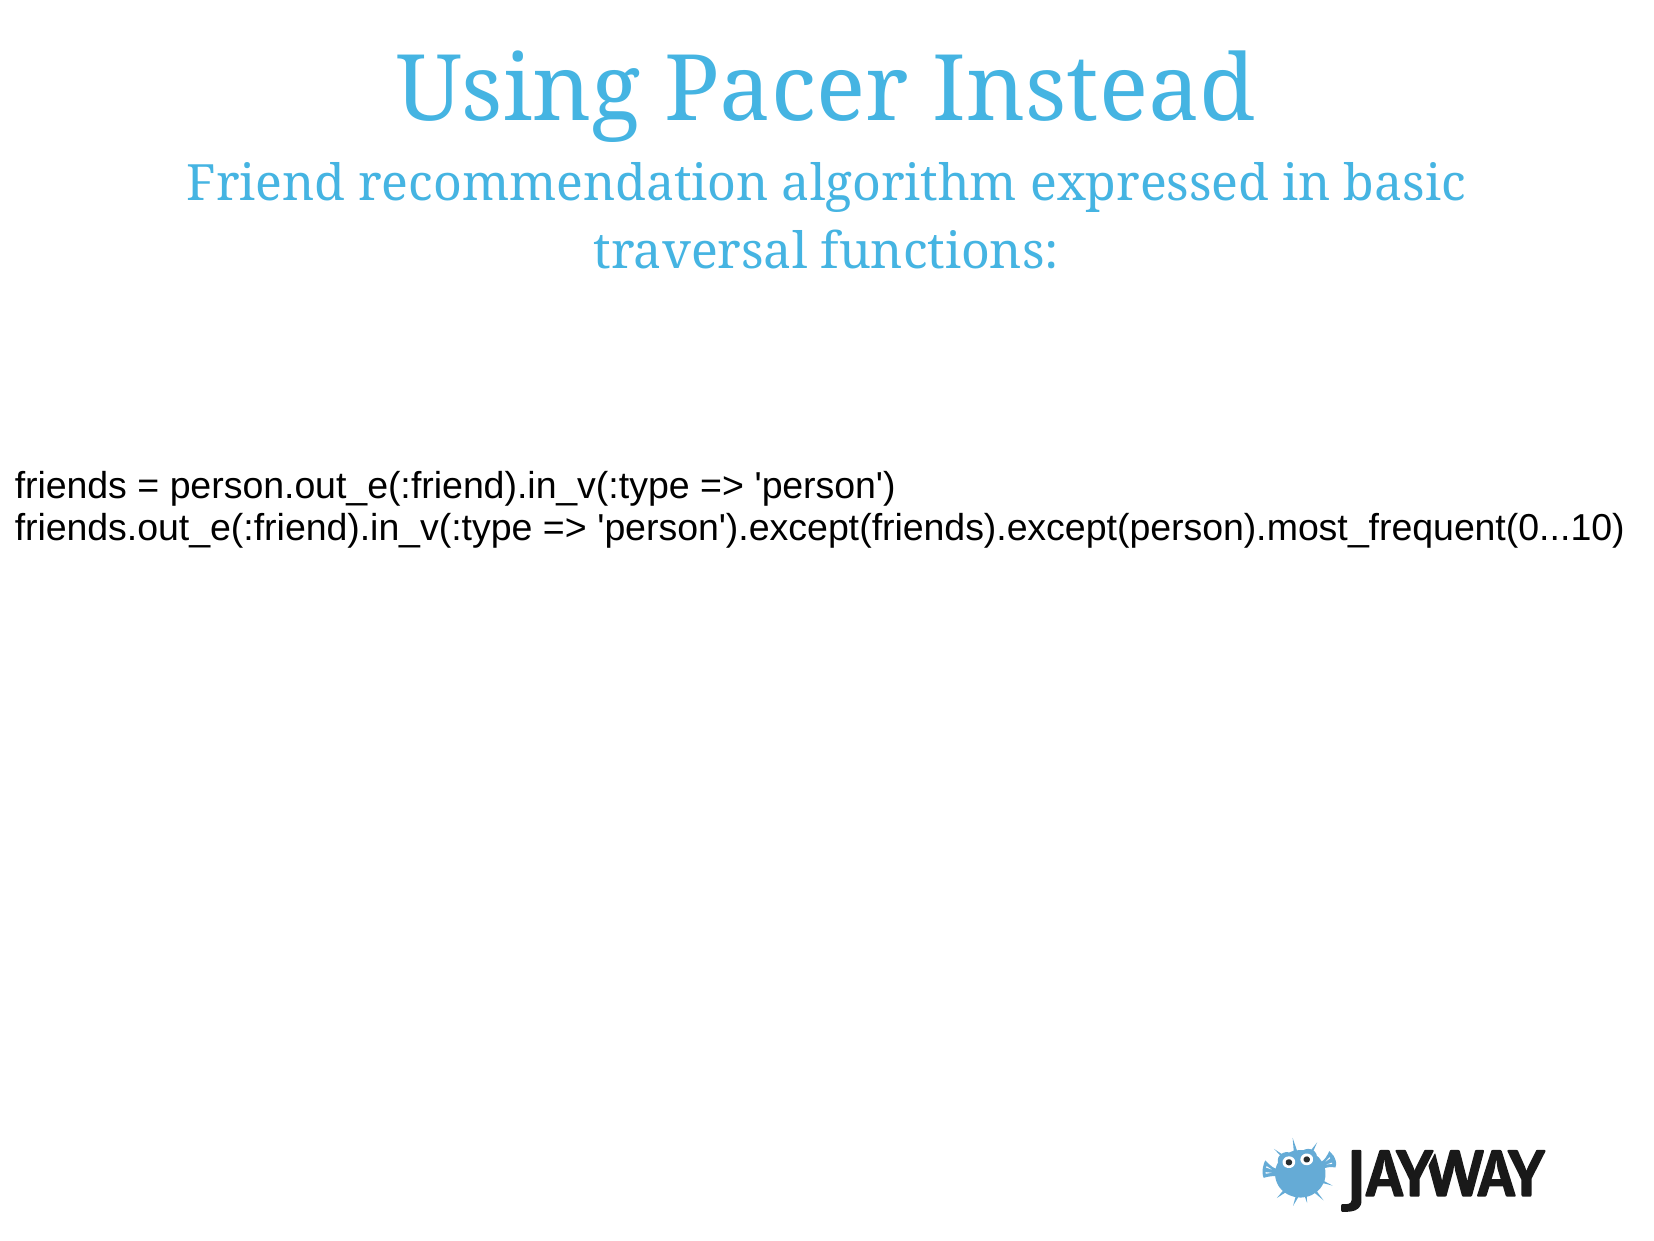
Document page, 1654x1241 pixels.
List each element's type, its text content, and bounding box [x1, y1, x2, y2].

text_box friends = person.out_e(:friend).in_v(:type => 'person') friends.out_e(:friend).in_v(:type => 'person').except(friends).except(person).most_frequent(0...10) [0, 457, 1653, 643]
title Using Pacer Instead Friend recommendation algorithm expressed in basic traversal functions: [82, 41, 1571, 265]
